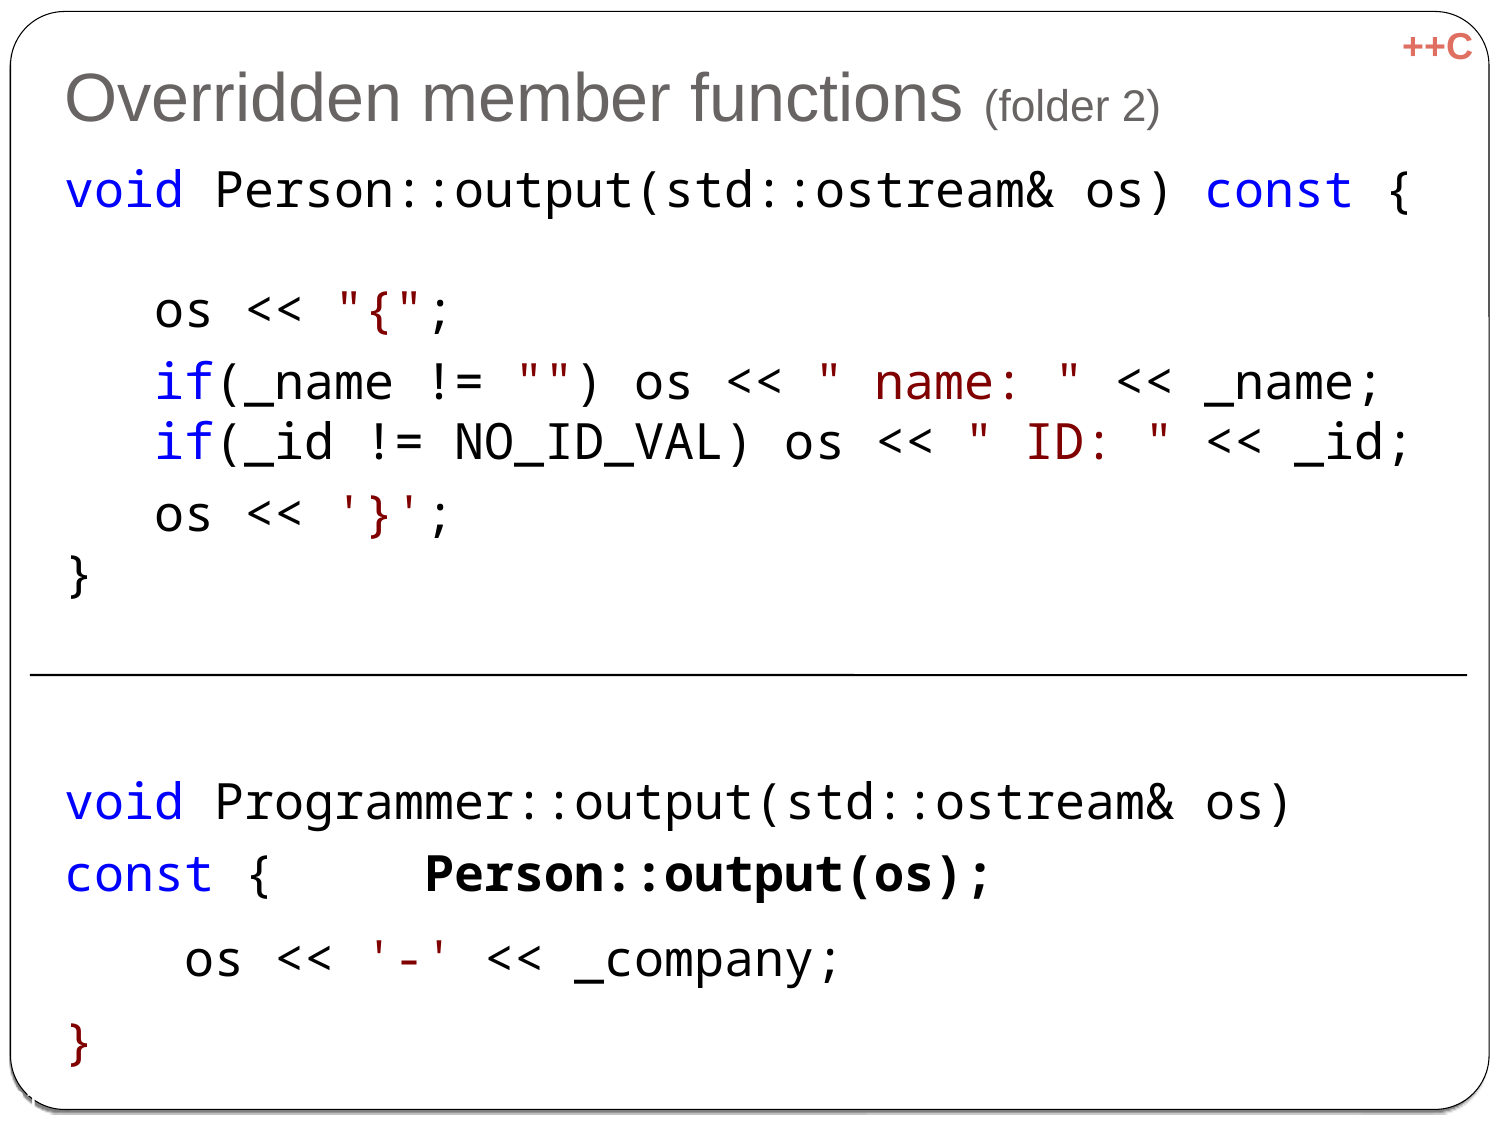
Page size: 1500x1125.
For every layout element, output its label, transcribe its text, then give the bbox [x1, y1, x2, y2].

list void Person::output(std::ostream& os) const { os << "{"; if(_name != "") os << " name: " << _name; if(_id != NO_ID_VAL) os << " ID: " << _id; os << '}'; } void Programmer::output(std::ostream& os) const { Person::output(os); os << '-' << _company; } [50, 677, 1450, 1088]
slide_number <number> [0, 1074, 50, 1125]
title Overridden member functions (folder 2) [50, 45, 1450, 149]
list void Person::output(std::ostream& os) const { os << "{"; if(_name != "") os << " name: " << _name; if(_id != NO_ID_VAL) os << " ID: " << _id; os << '}'; } void Programmer::output(std::ostream& os) const { Person::output(os); os << '-' << _company; } [50, 149, 1450, 674]
